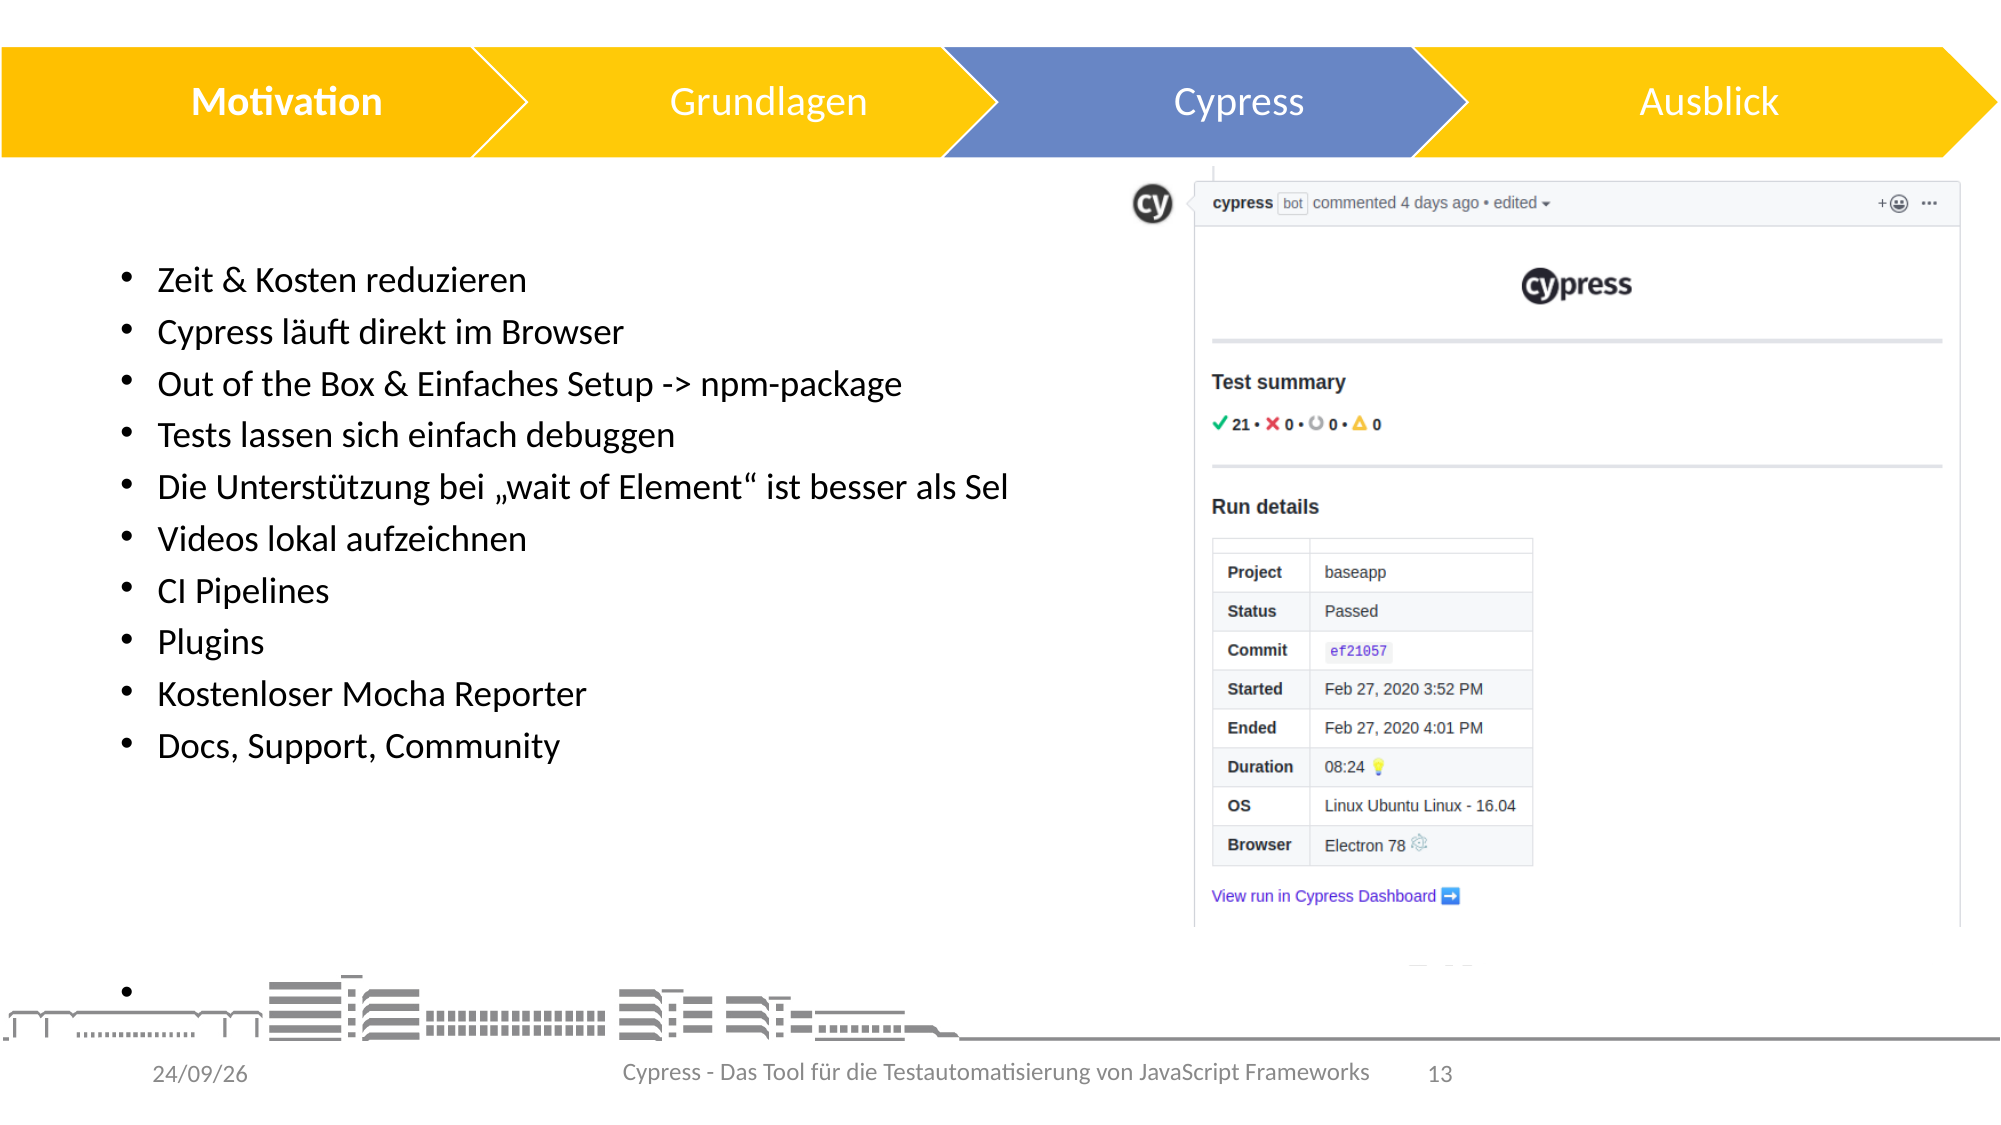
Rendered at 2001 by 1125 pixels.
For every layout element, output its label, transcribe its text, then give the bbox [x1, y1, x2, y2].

text_box Cypress - Das Tool für die Testautomatisierung von JavaScript Frameworks [588, 1042, 1412, 1103]
picture [0, 963, 2000, 1048]
list Zeit & Kosten reduzieren Cypress läuft direkt im Browser Out of the Box & Einfaches Setup -> npm-package Tests lassen sich einfach debuggen Die Unterstützung bei „wait of Element“ ist besser als Sel Videos lokal aufzeichnen CI Pipelines Plugins Kostenloser Mocha Reporter Docs, Support, Community [105, 195, 1232, 964]
text_box 13 [1412, 1042, 1863, 1103]
text_box Motivation [0, 46, 526, 159]
text_box Ausblick [1411, 46, 2000, 159]
picture [1122, 166, 1986, 927]
text_box Cypress [941, 46, 1466, 159]
text_box Grundlagen [470, 46, 996, 159]
text_box 24/05/2022 [137, 1042, 588, 1103]
